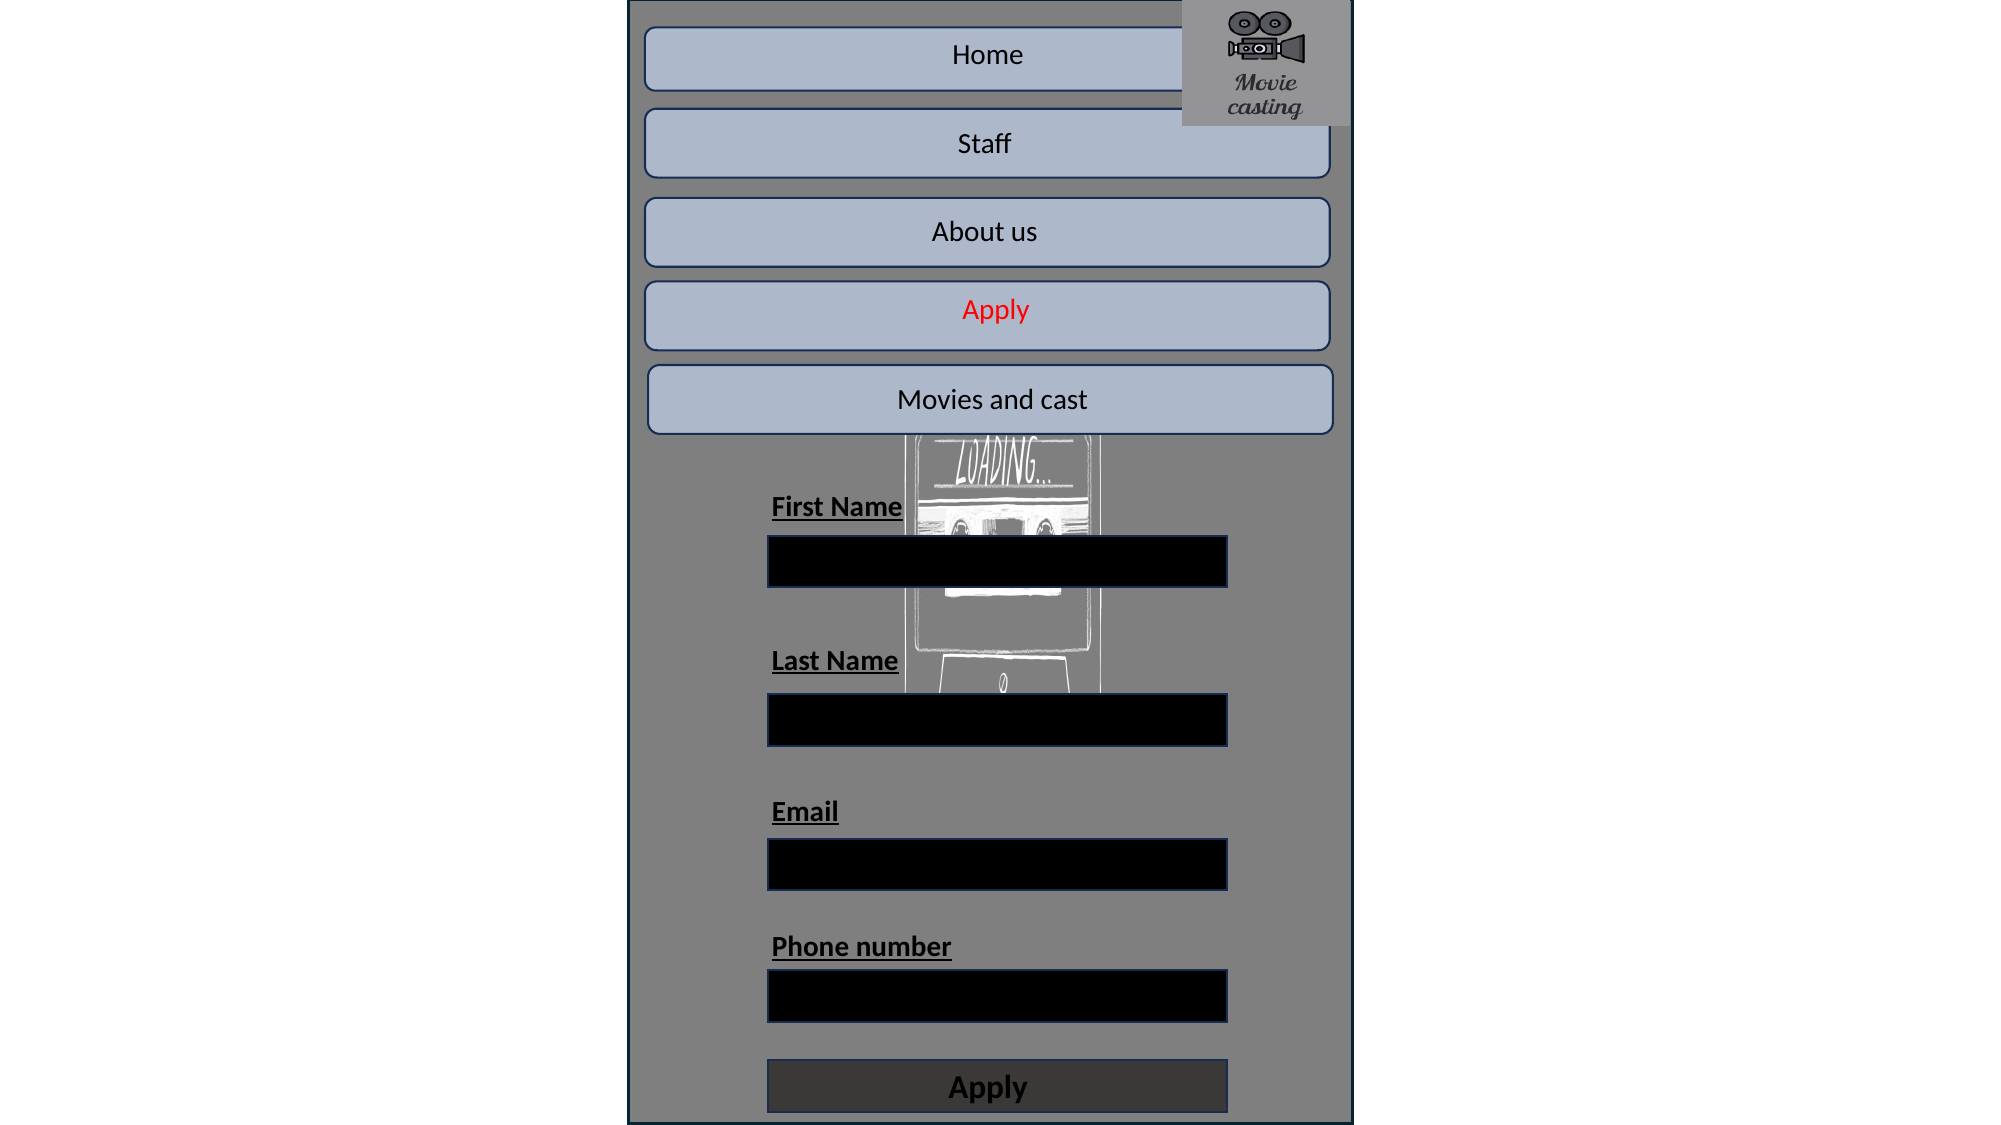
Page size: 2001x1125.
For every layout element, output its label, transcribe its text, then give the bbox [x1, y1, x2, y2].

text_box Apply [933, 1058, 1044, 1114]
text_box Home [937, 27, 1041, 78]
text_box Staff [942, 116, 1032, 168]
text_box [628, 0, 1353, 1124]
text_box Phone number [756, 919, 1008, 971]
text_box Movies and cast [882, 373, 1113, 424]
text_box Last Name [756, 633, 1008, 685]
text_box Email [756, 784, 1008, 835]
text_box First Name [756, 480, 1008, 531]
text_box Apply [947, 282, 1048, 334]
text_box About us [916, 205, 1064, 256]
picture [1182, 0, 1350, 126]
